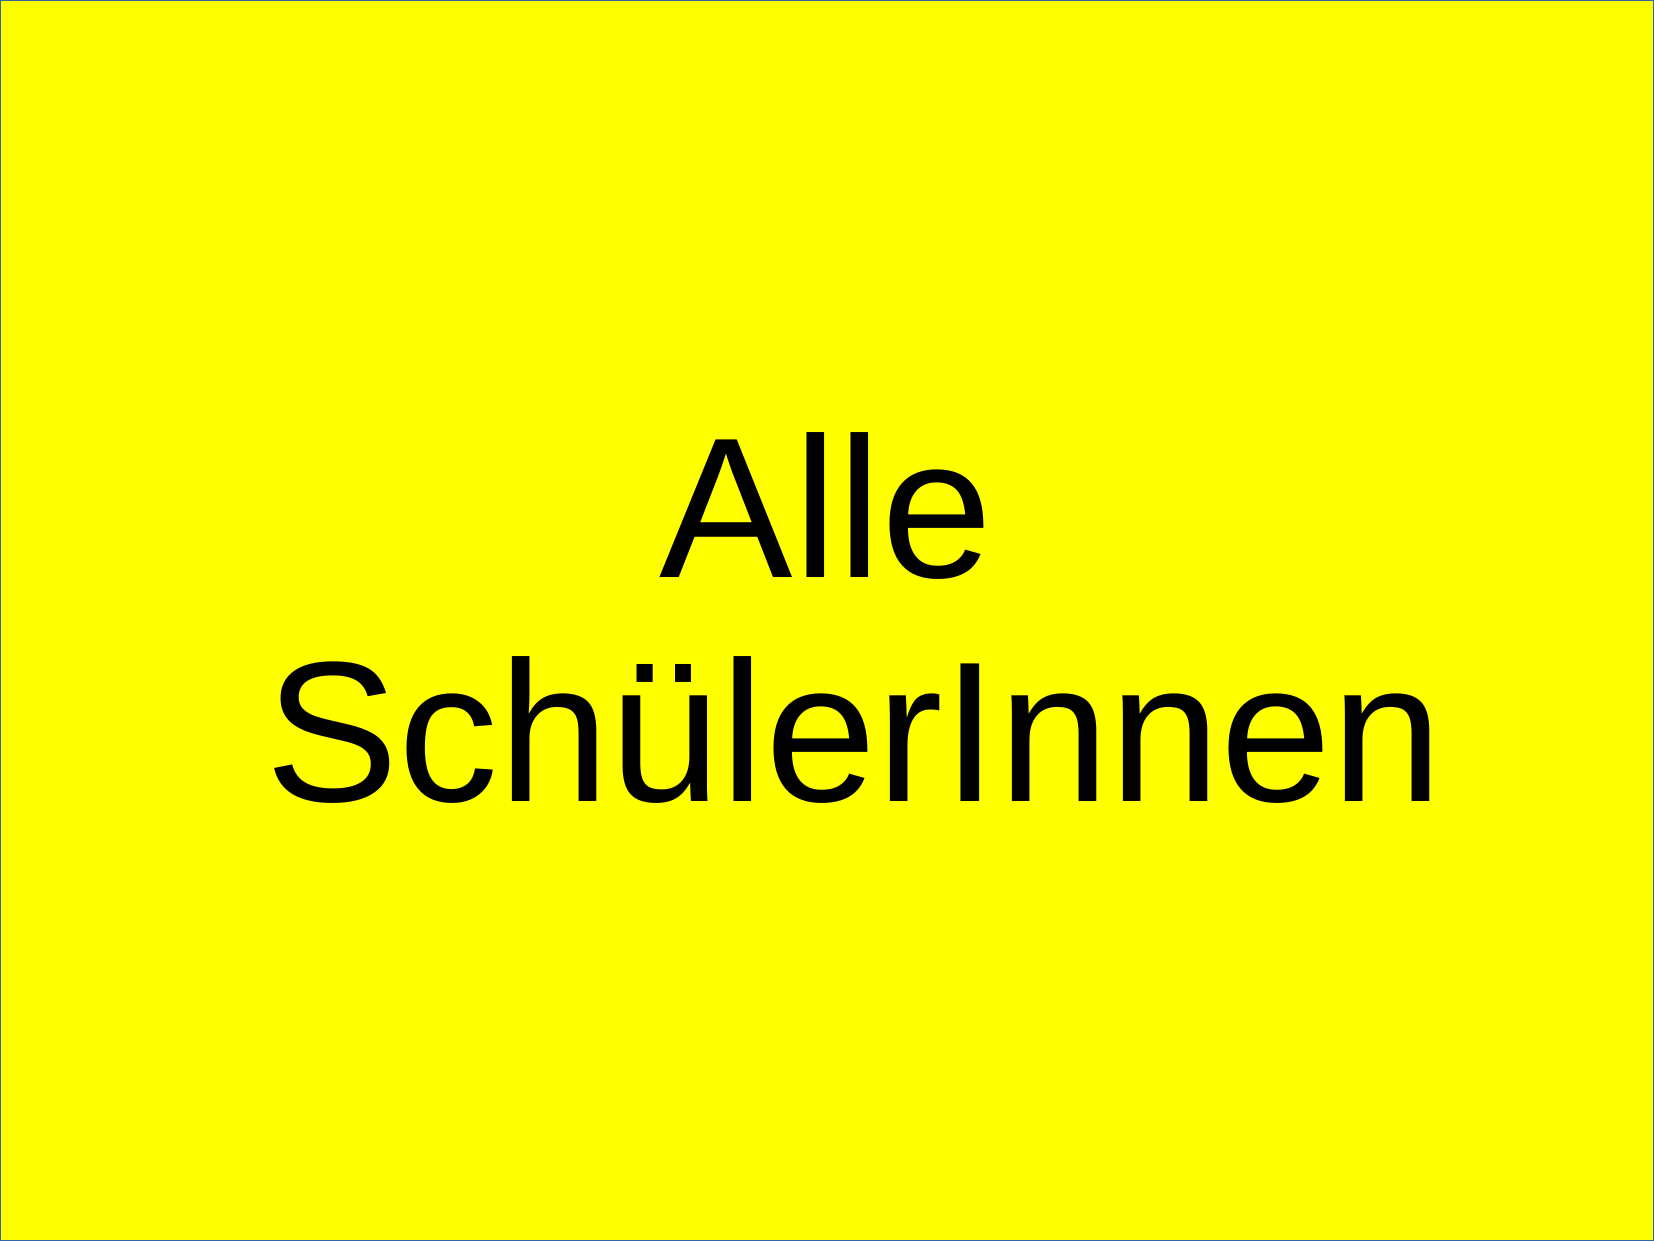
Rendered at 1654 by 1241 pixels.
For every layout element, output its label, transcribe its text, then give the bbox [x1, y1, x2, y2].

text_box Alle SchülerInnen [0, 0, 1654, 1241]
